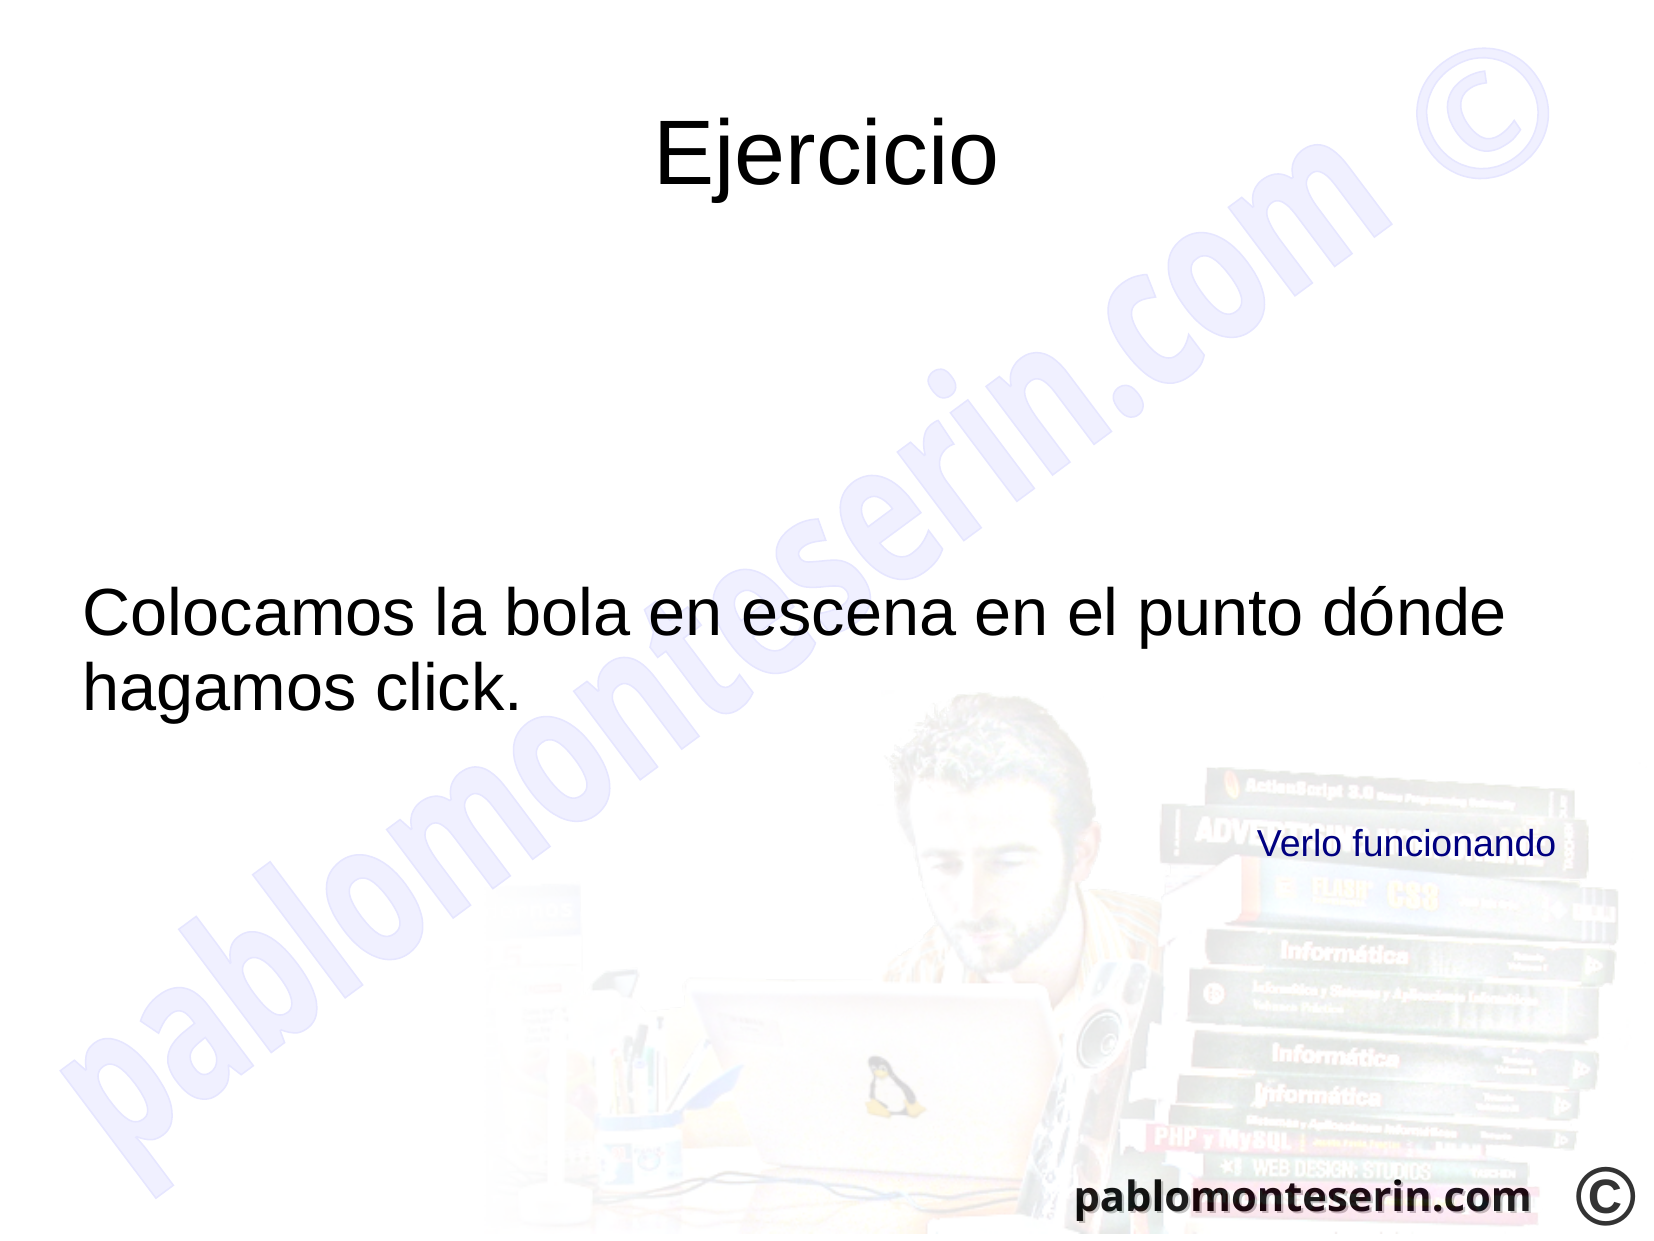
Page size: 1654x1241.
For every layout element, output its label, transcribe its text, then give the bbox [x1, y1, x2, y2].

text_box Verlo funcionando [1242, 814, 1571, 872]
subtitle Colocamos la bola en escena en el punto dónde hagamos click. [82, 290, 1571, 1010]
title Ejercicio [82, 49, 1571, 257]
picture [468, 674, 1654, 1234]
